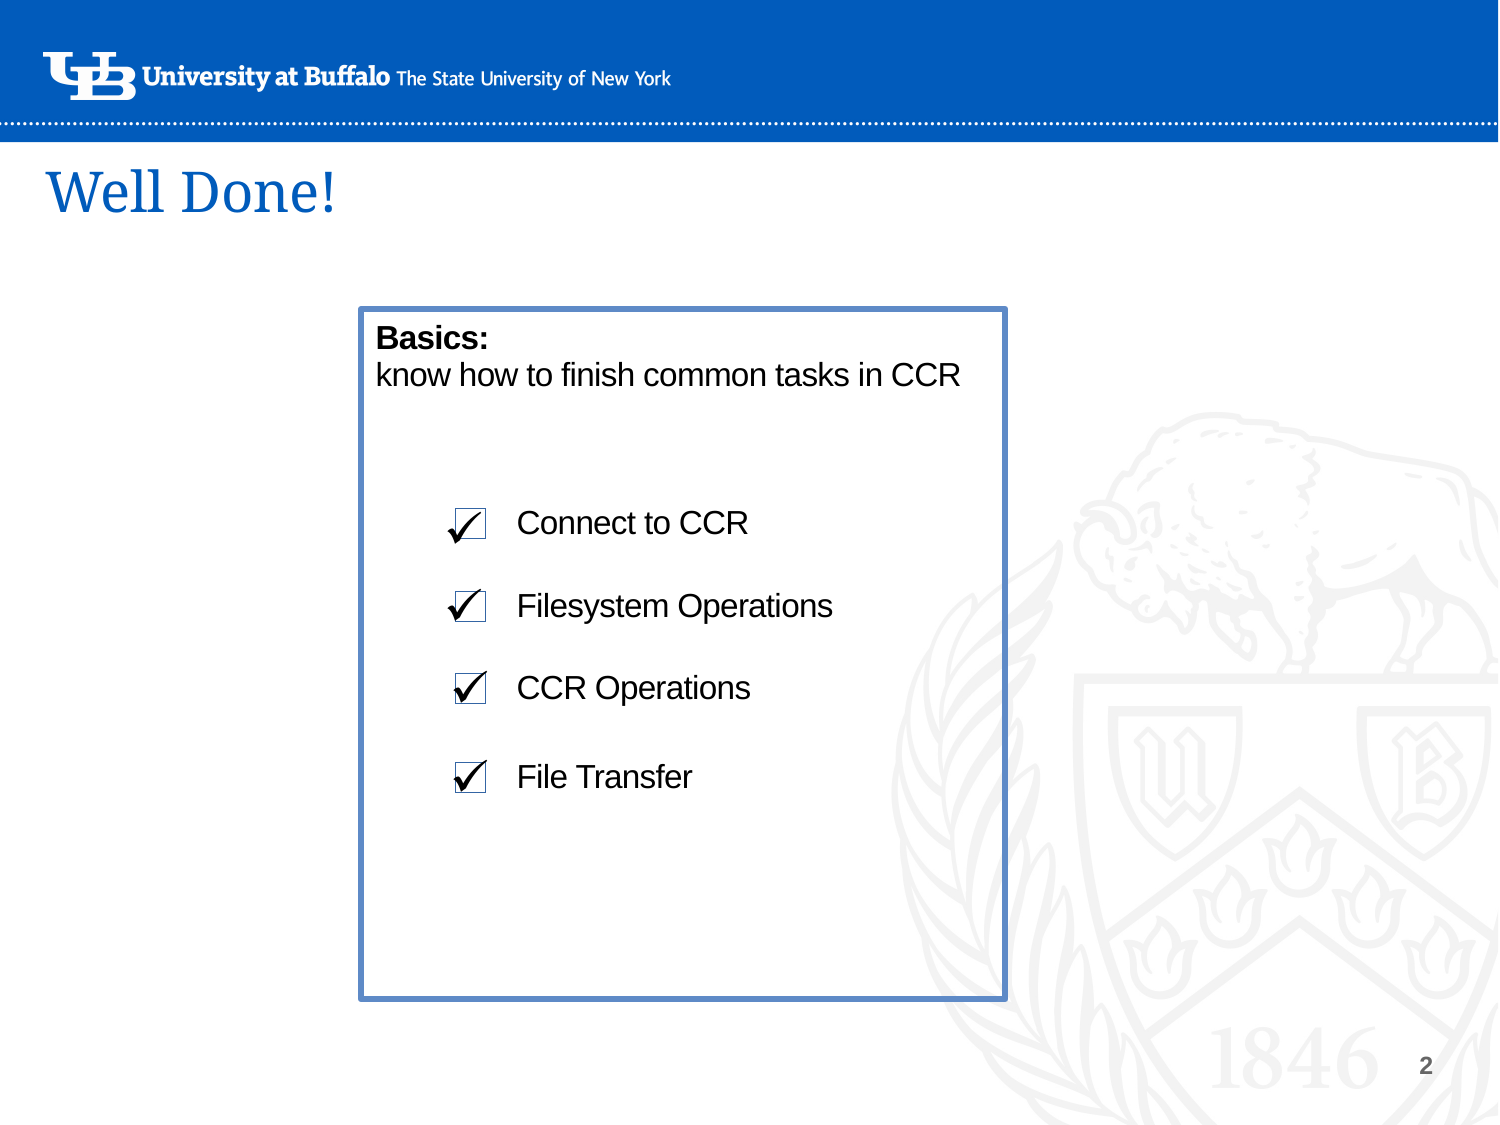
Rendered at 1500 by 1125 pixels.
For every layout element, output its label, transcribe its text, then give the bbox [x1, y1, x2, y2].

text_box Basics: know how to finish common tasks in CCR [360, 312, 1003, 405]
title Well Done! [30, 153, 1387, 233]
text_box File Transfer [501, 751, 748, 804]
text_box Filesystem Operations [501, 579, 868, 633]
text_box ✓ [435, 756, 496, 817]
text_box ✓ [429, 585, 496, 646]
text_box ✓ [429, 508, 496, 569]
text_box ✓ [435, 667, 496, 729]
text_box CCR Operations [501, 662, 868, 715]
text_box [360, 309, 1006, 1000]
picture [0, 0, 1499, 1125]
text_box Connect to CCR [501, 497, 784, 550]
